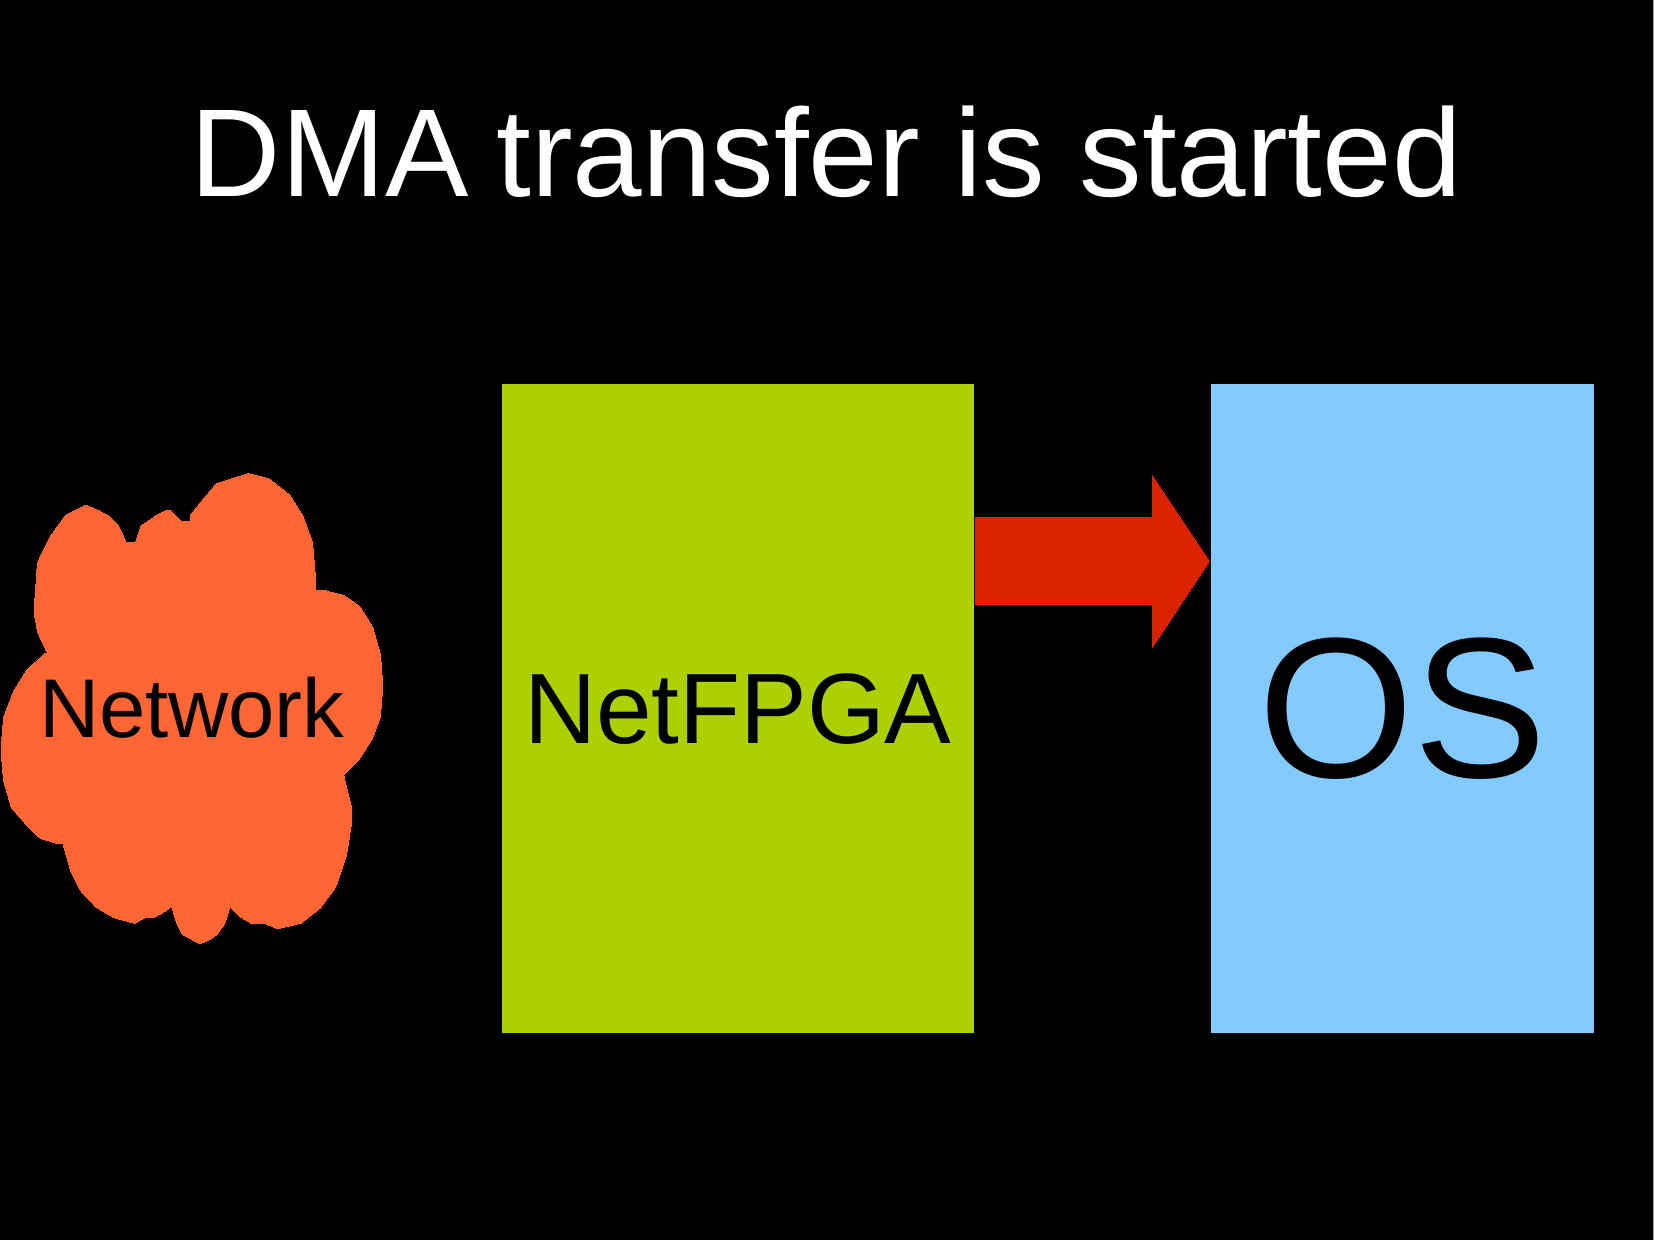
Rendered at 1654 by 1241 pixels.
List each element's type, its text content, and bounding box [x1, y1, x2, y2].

text_box NetFPGA [501, 383, 975, 1034]
text_box Network [0, 472, 384, 945]
text_box OS [1210, 383, 1595, 1034]
text_box [974, 472, 1211, 650]
title DMA transfer is started [82, 56, 1571, 250]
